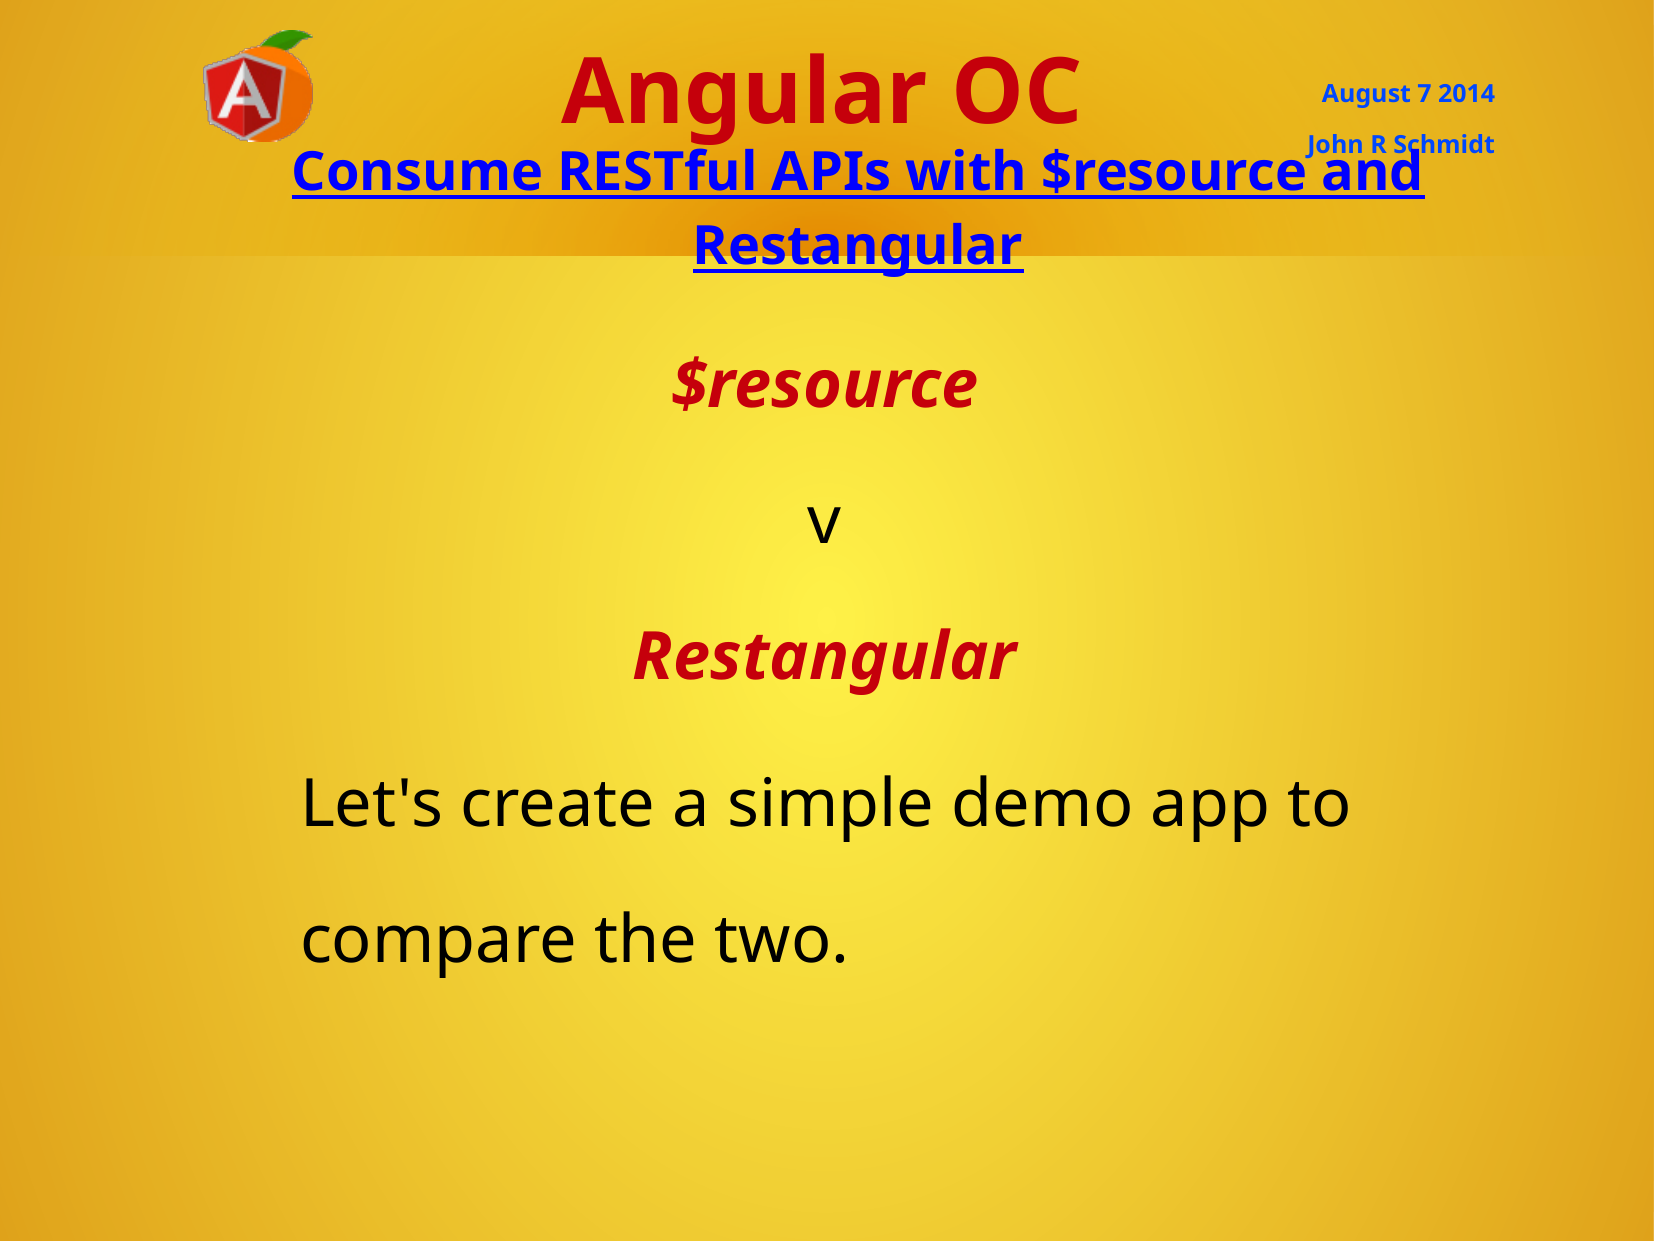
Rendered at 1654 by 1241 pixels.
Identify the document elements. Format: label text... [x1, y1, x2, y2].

text_box August 7 2014 John R Schmidt [1260, 51, 1510, 172]
text_box Let's create a simple demo app to compare the two. [300, 748, 1366, 944]
picture [202, 30, 316, 142]
subtitle $resource v Restangular [615, 330, 1036, 659]
title Angular OC [560, 34, 1086, 142]
text_box Consume RESTful APIs with $resource and Restangular [150, 175, 1567, 239]
